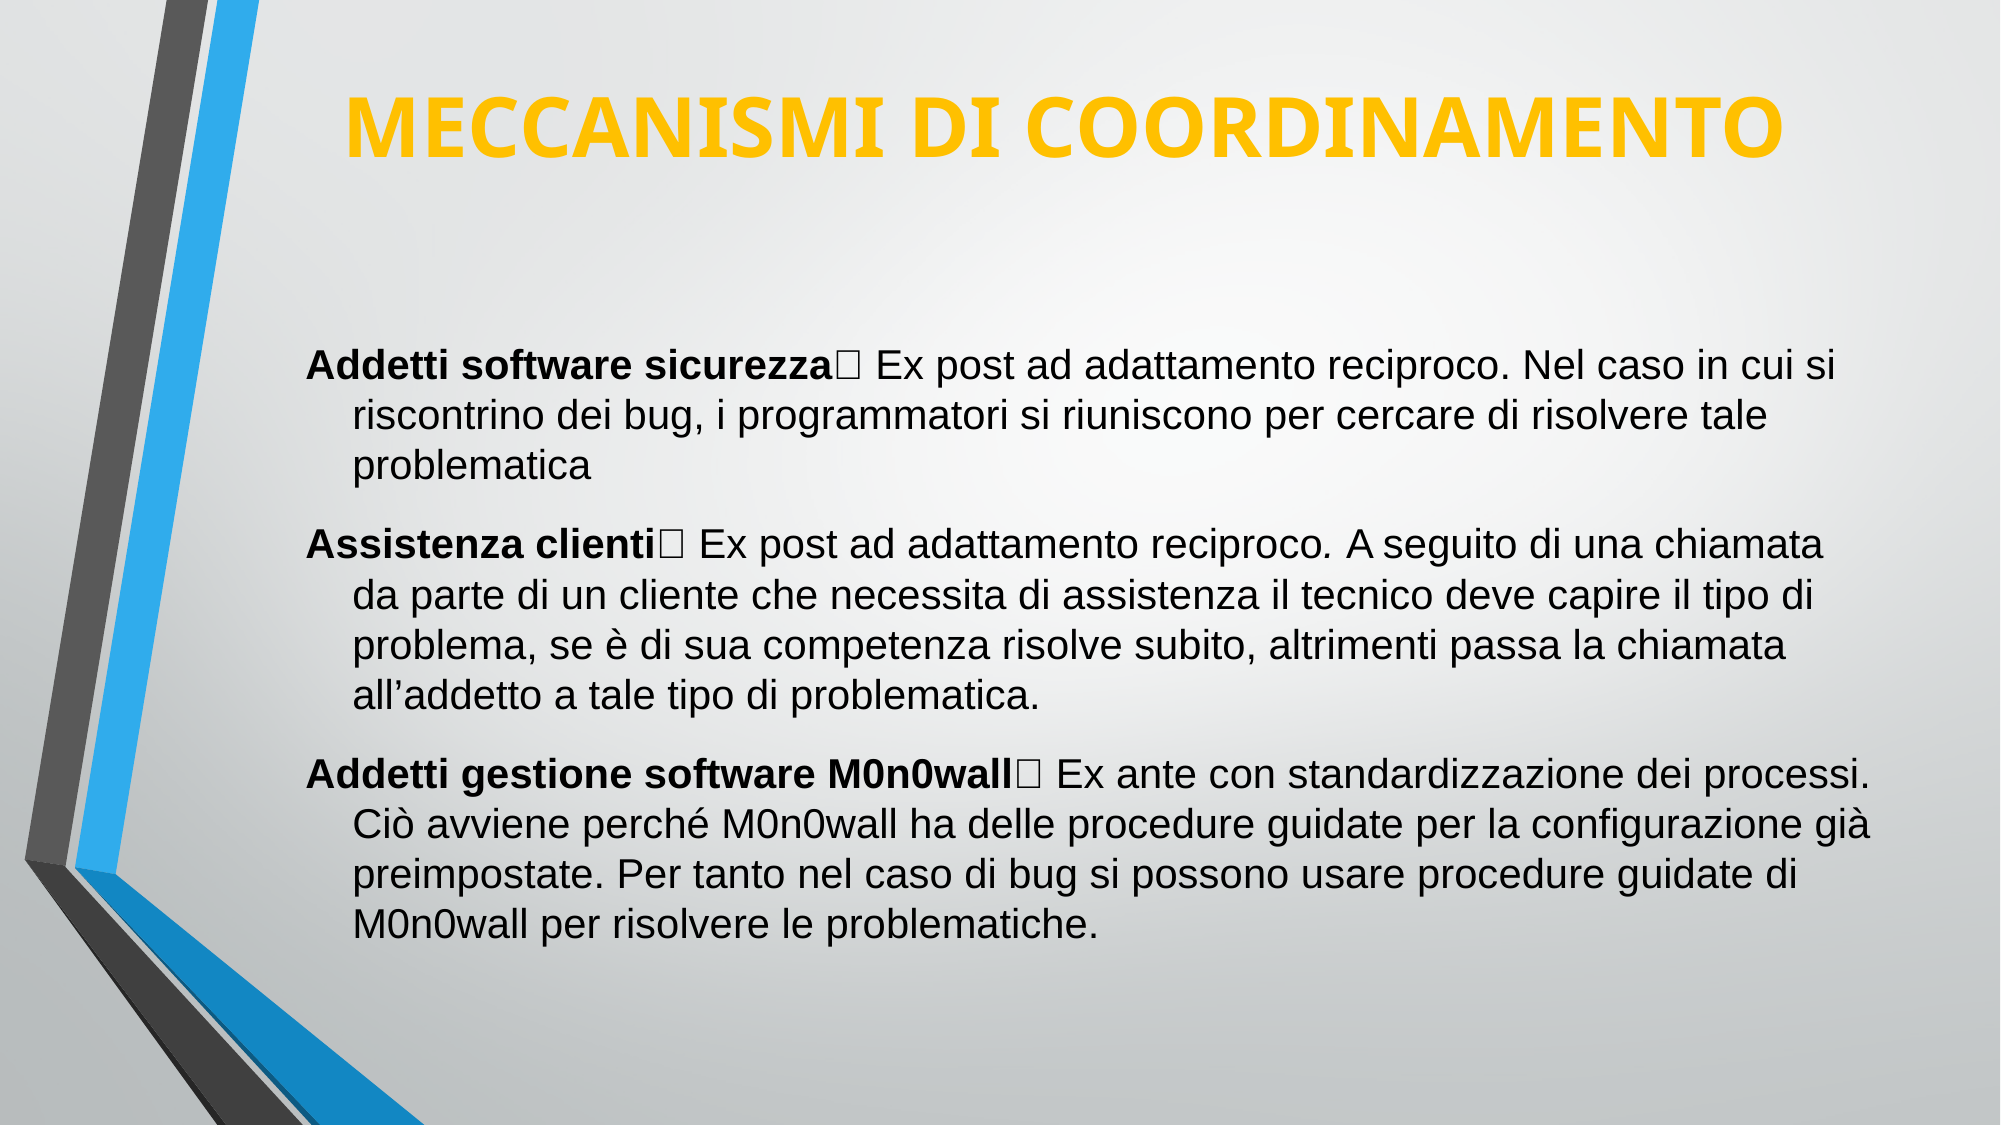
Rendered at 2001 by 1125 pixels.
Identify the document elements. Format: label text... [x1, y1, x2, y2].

list Addetti software sicurezza Ex post ad adattamento reciproco. Nel caso in cui si riscontrino dei bug, i programmatori si riuniscono per cercare di risolvere tale problematica Assistenza clienti Ex post ad adattamento reciproco. A seguito di una chiamata da parte di un cliente che necessita di assistenza il tecnico deve capire il tipo di problema, se è di sua competenza risolve subito, altrimenti passa la chiamata all’addetto a tale tipo di problematica. Addetti gestione software M0n0wall Ex ante con standardizzazione dei processi. Ciò avviene perché M0n0wall ha delle procedure guidate per la configurazione già preimpostate. Per tanto nel caso di bug si possono usare procedure guidate di M0n0wall per risolvere le problematiche. [243, 284, 1887, 1001]
title MECCANISMI DI COORDINAMENTO [243, 60, 1887, 189]
